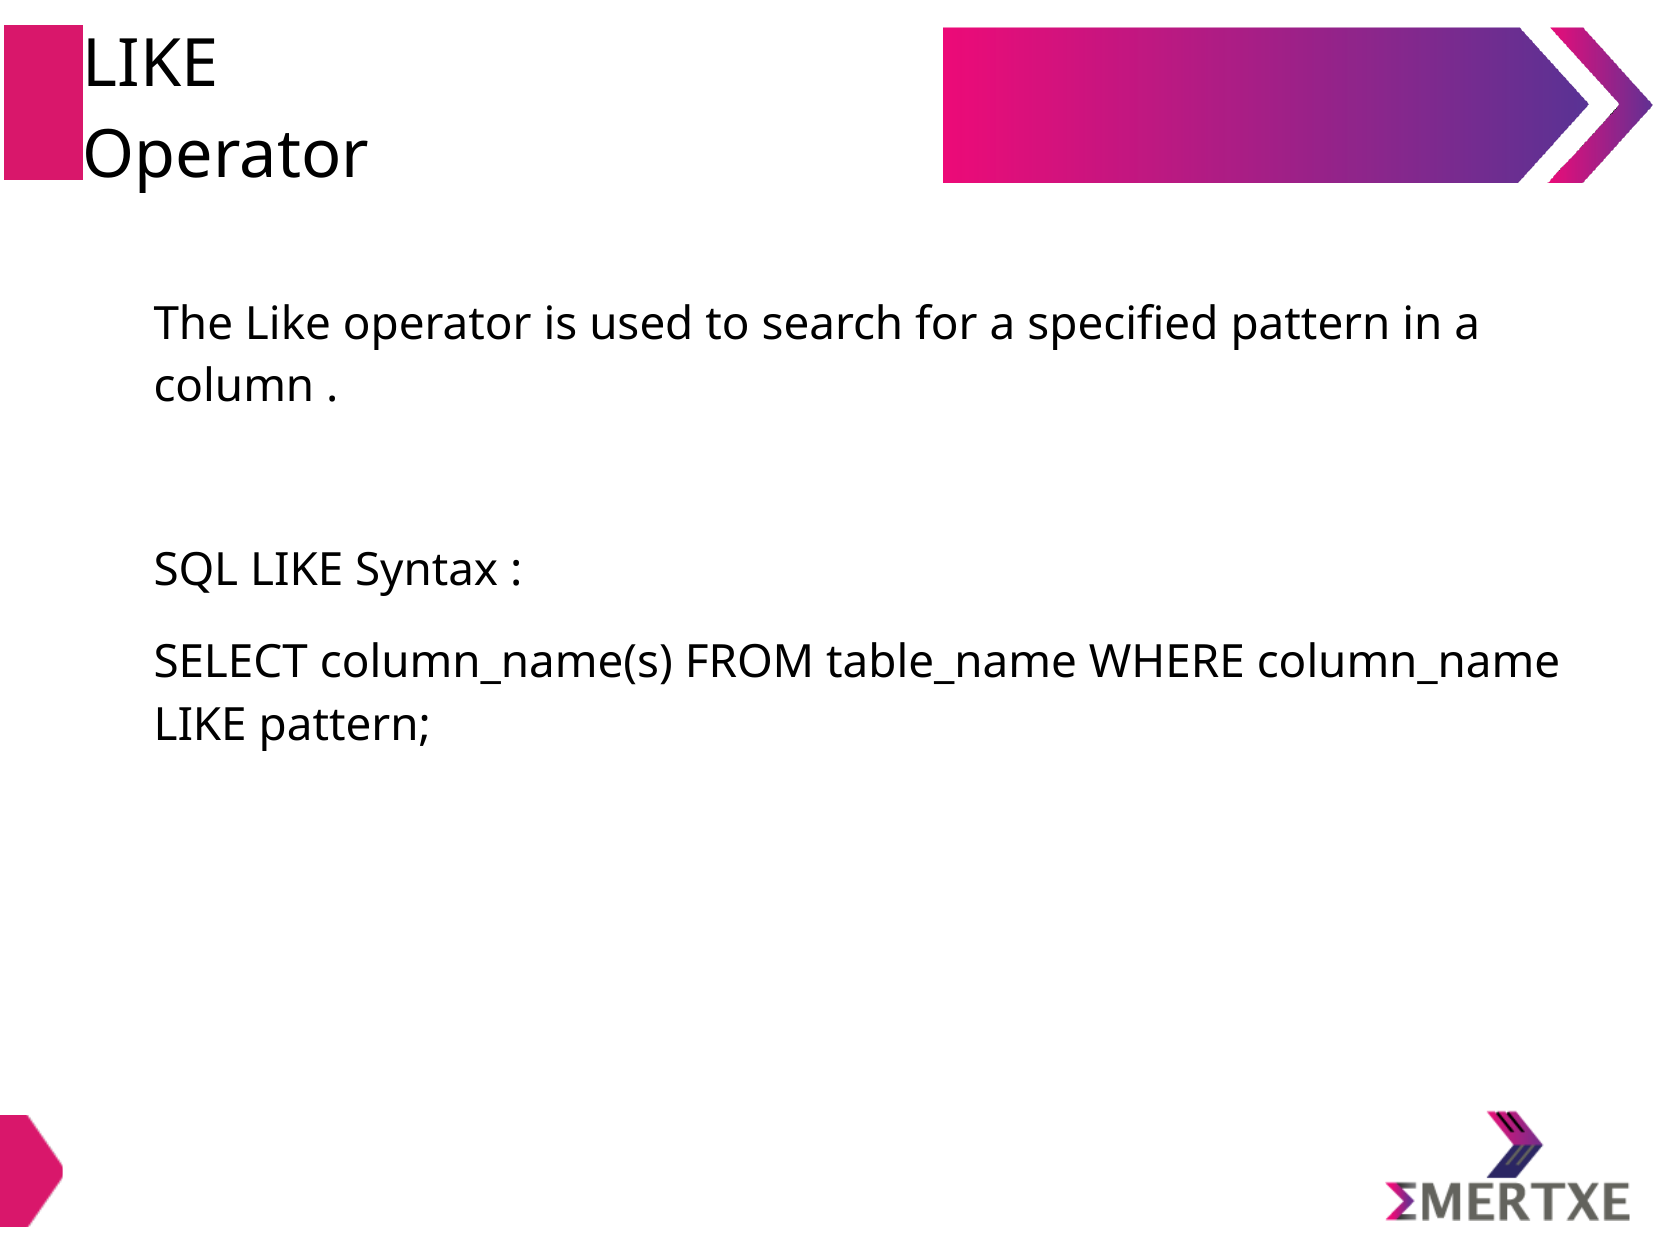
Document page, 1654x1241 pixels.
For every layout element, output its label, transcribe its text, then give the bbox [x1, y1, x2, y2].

title LIKE Operator [82, 2, 1571, 210]
list The Like operator is used to search for a specified pattern in a column . SQL LIKE Syntax : SELECT column_name(s) FROM table_name WHERE column_name LIKE pattern; [82, 290, 1571, 1010]
picture [1385, 1107, 1631, 1221]
picture [1571, 27, 1653, 183]
